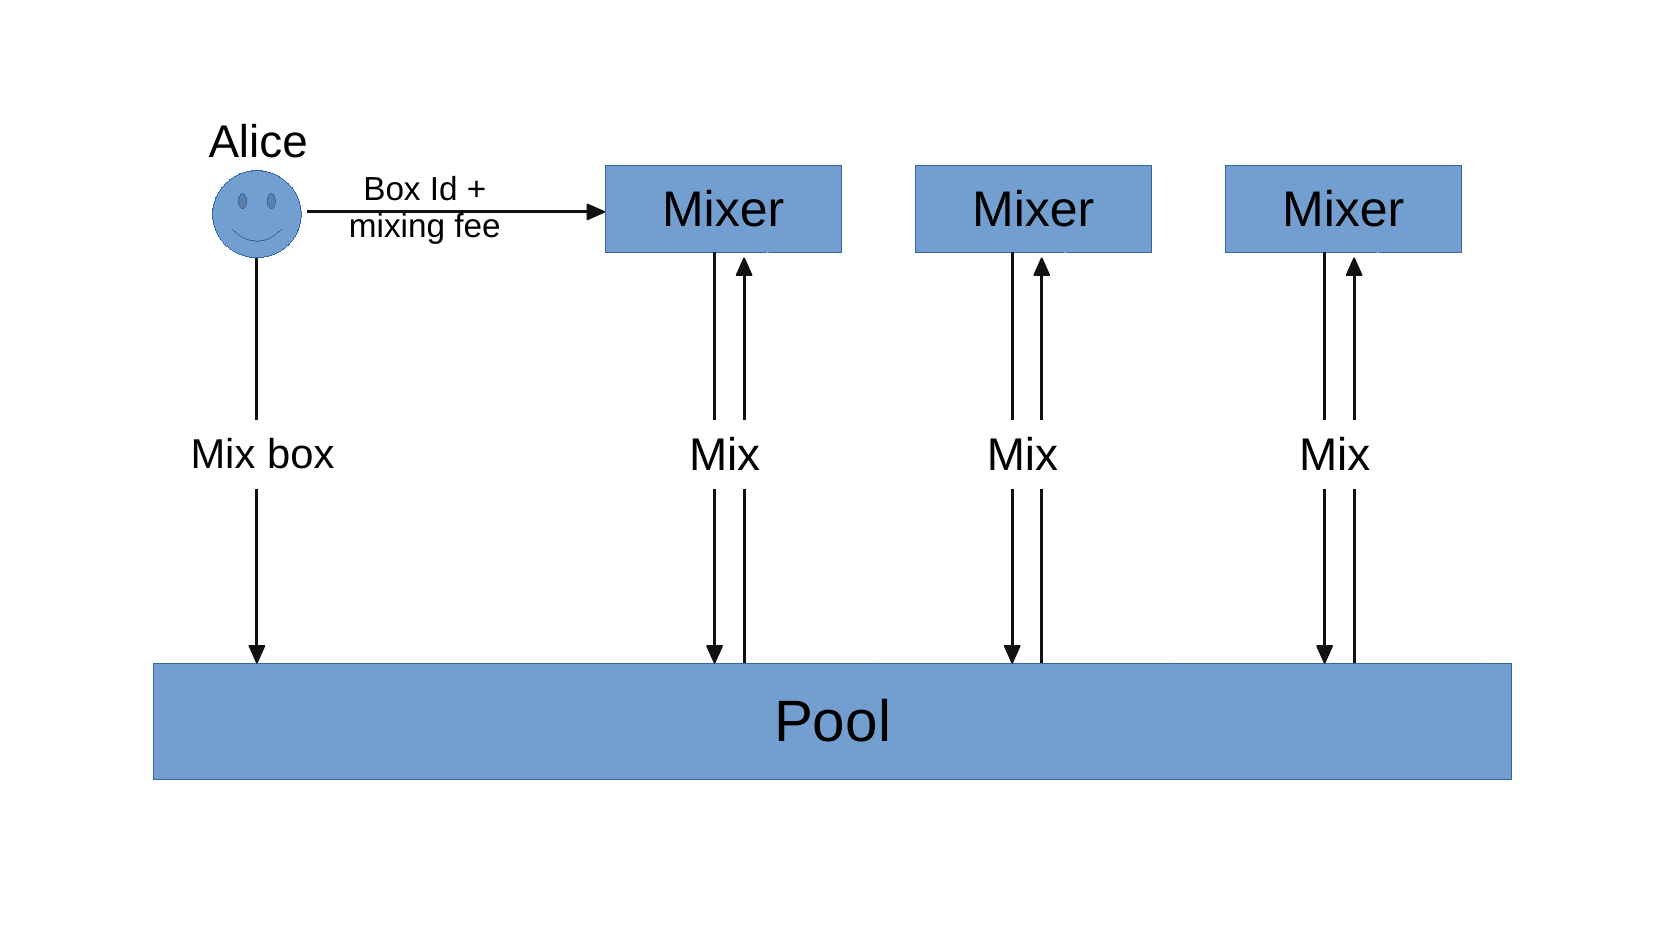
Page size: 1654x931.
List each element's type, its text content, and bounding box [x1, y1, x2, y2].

text_box Mixer [1225, 165, 1462, 253]
text_box Alice [209, 107, 308, 176]
text_box Mix [676, 420, 774, 489]
text_box Box Id + mixing fee [321, 213, 529, 243]
text_box [212, 170, 302, 258]
text_box Alice [218, 129, 229, 144]
text_box Mix [973, 420, 1072, 489]
text_box Mixer [605, 165, 842, 253]
text_box Mixer [915, 165, 1152, 253]
text_box Mix [1286, 420, 1384, 489]
text_box Pool [153, 663, 1512, 780]
text_box Box Id + mixing fee [321, 173, 529, 210]
text_box Mix box [159, 420, 367, 489]
